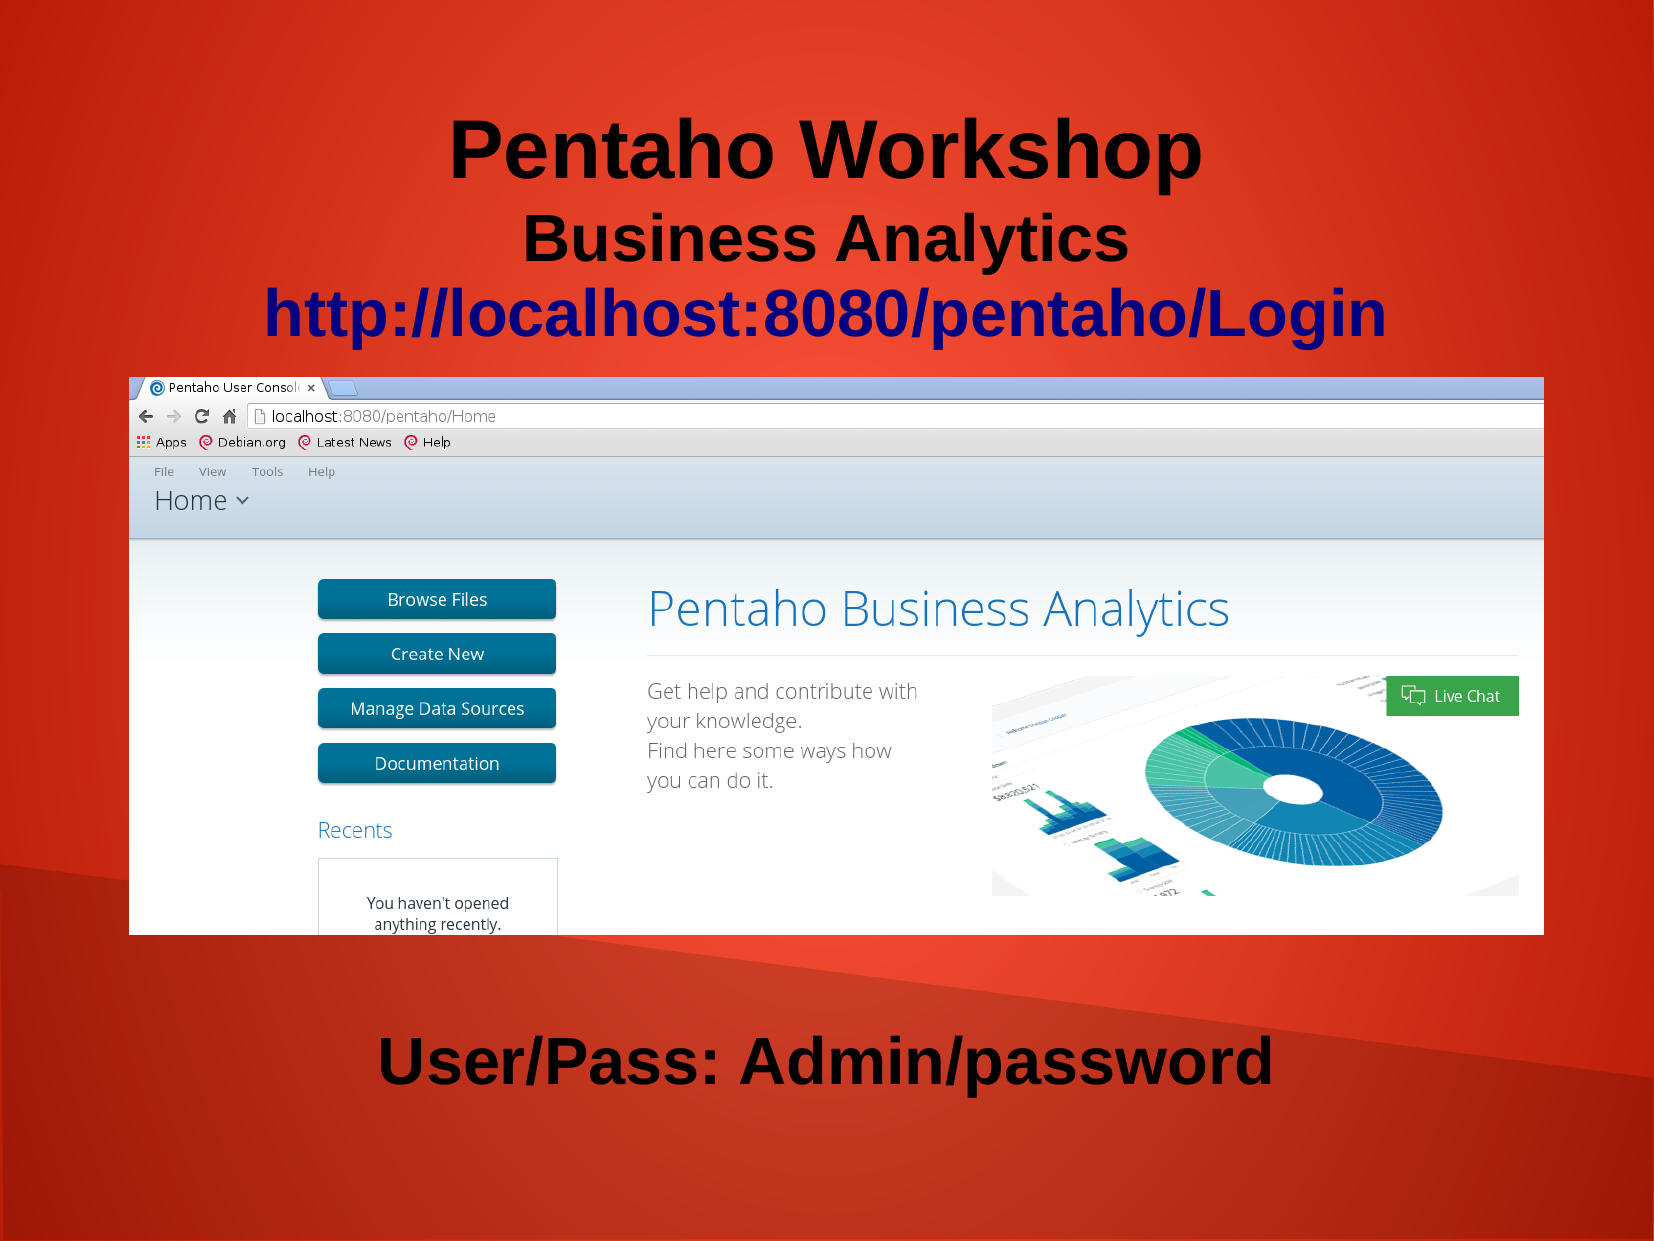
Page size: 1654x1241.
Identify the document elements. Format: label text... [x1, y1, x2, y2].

subtitle Business Analytics http://localhost:8080/pentaho/Login User/Pass: Admin/password [82, 201, 1571, 1099]
title Pentaho Workshop [82, 47, 1571, 201]
picture [129, 377, 1544, 935]
